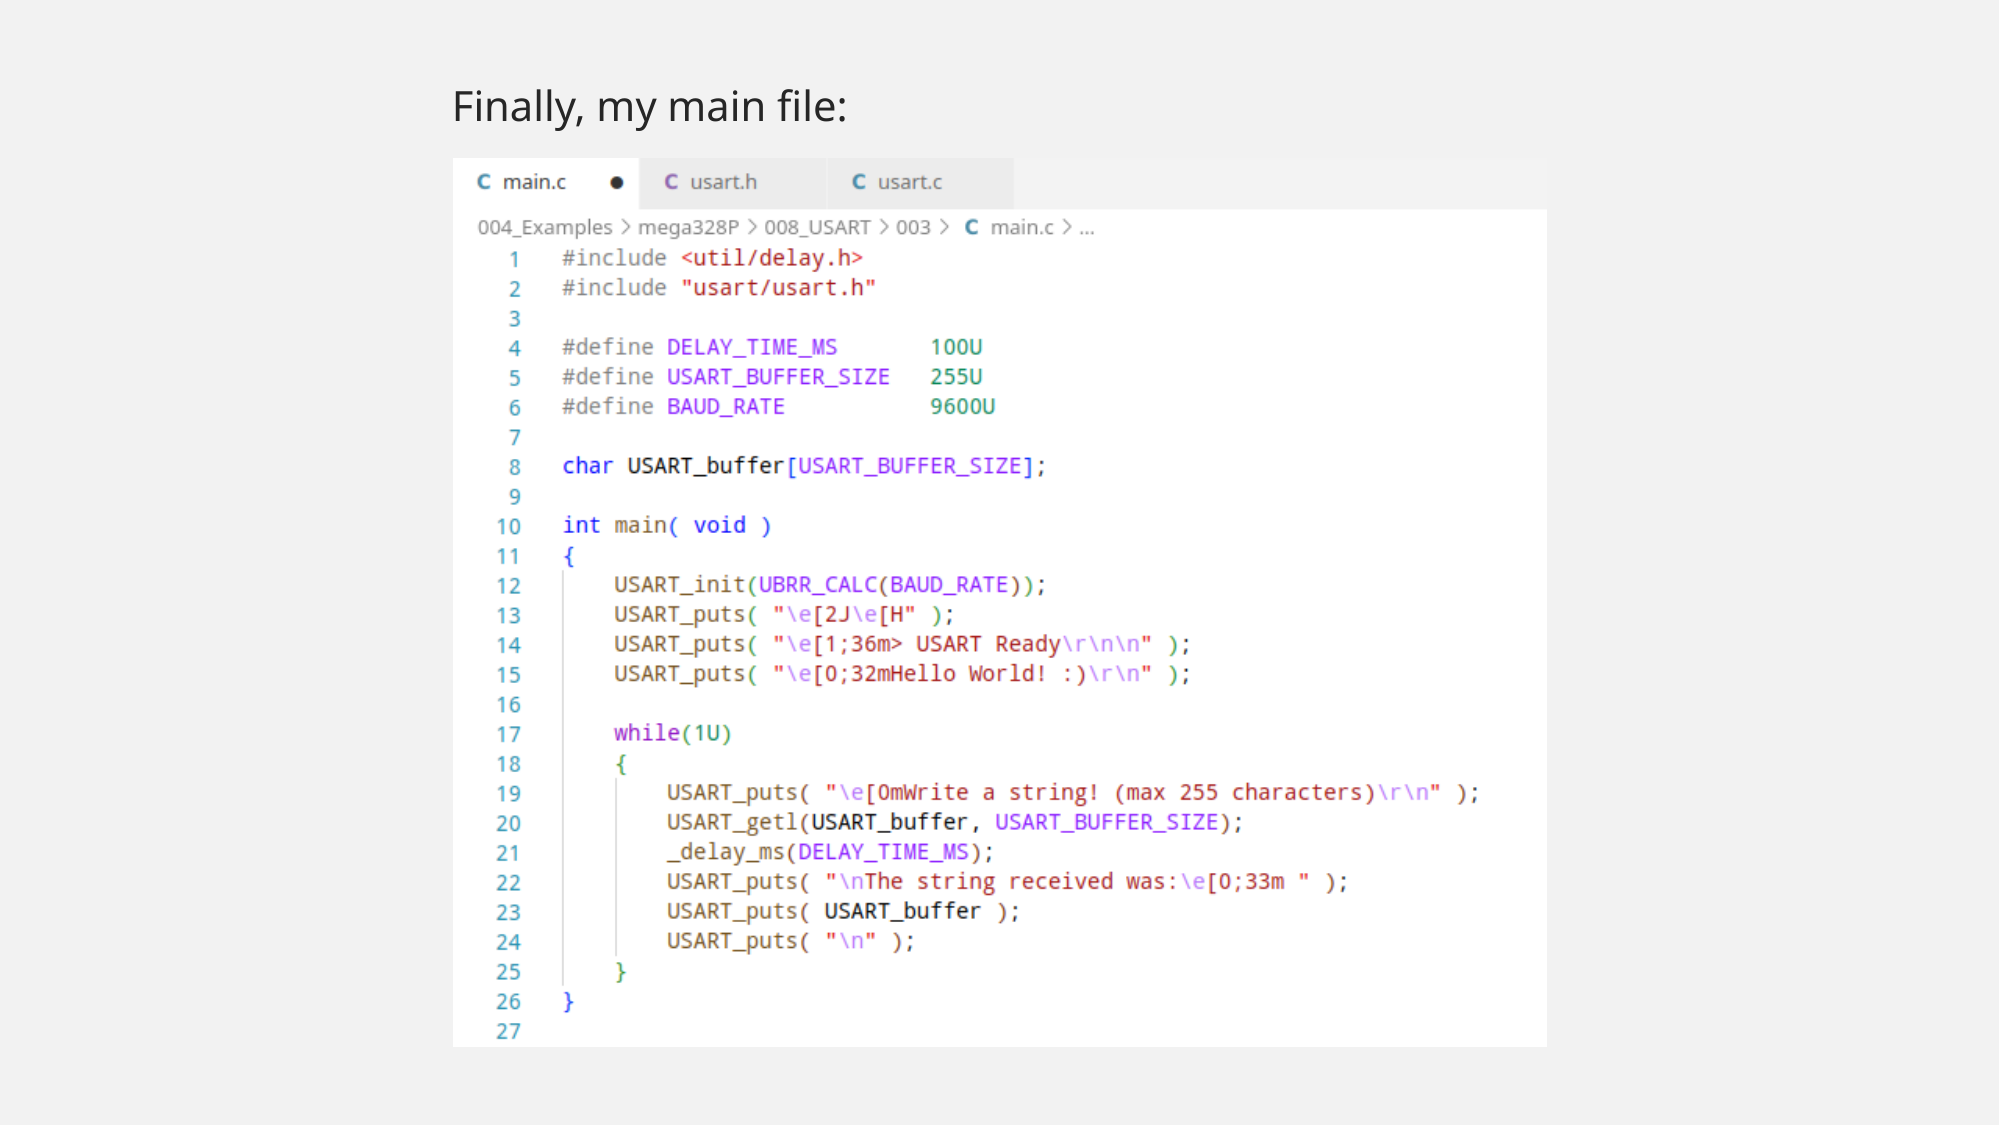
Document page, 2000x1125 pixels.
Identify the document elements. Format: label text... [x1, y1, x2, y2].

picture [453, 158, 1547, 1048]
list Finally, my main file: [365, 72, 1634, 159]
